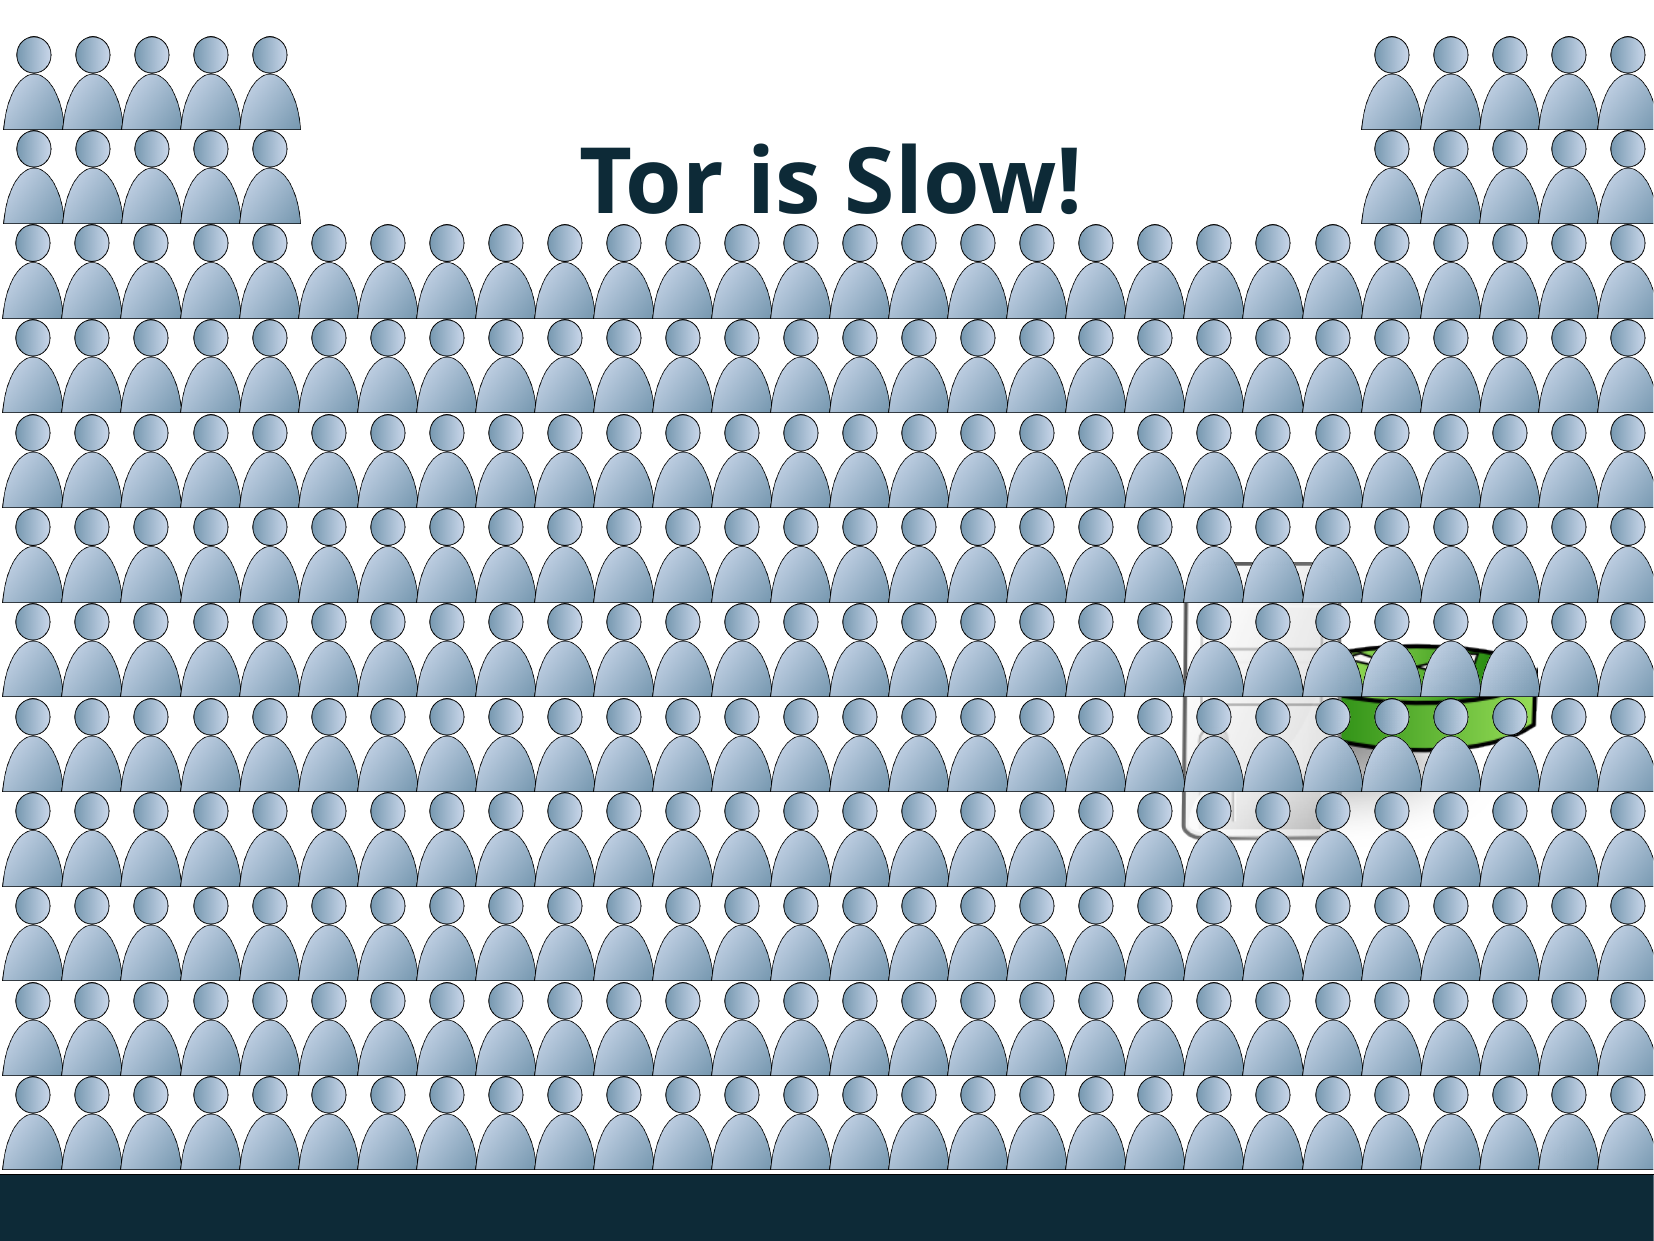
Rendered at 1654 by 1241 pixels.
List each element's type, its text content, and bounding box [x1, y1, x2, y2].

picture [2, 414, 1654, 981]
picture [2, 982, 1654, 1171]
picture [2, 36, 1654, 413]
title Tor is Slow! [301, 74, 1361, 224]
